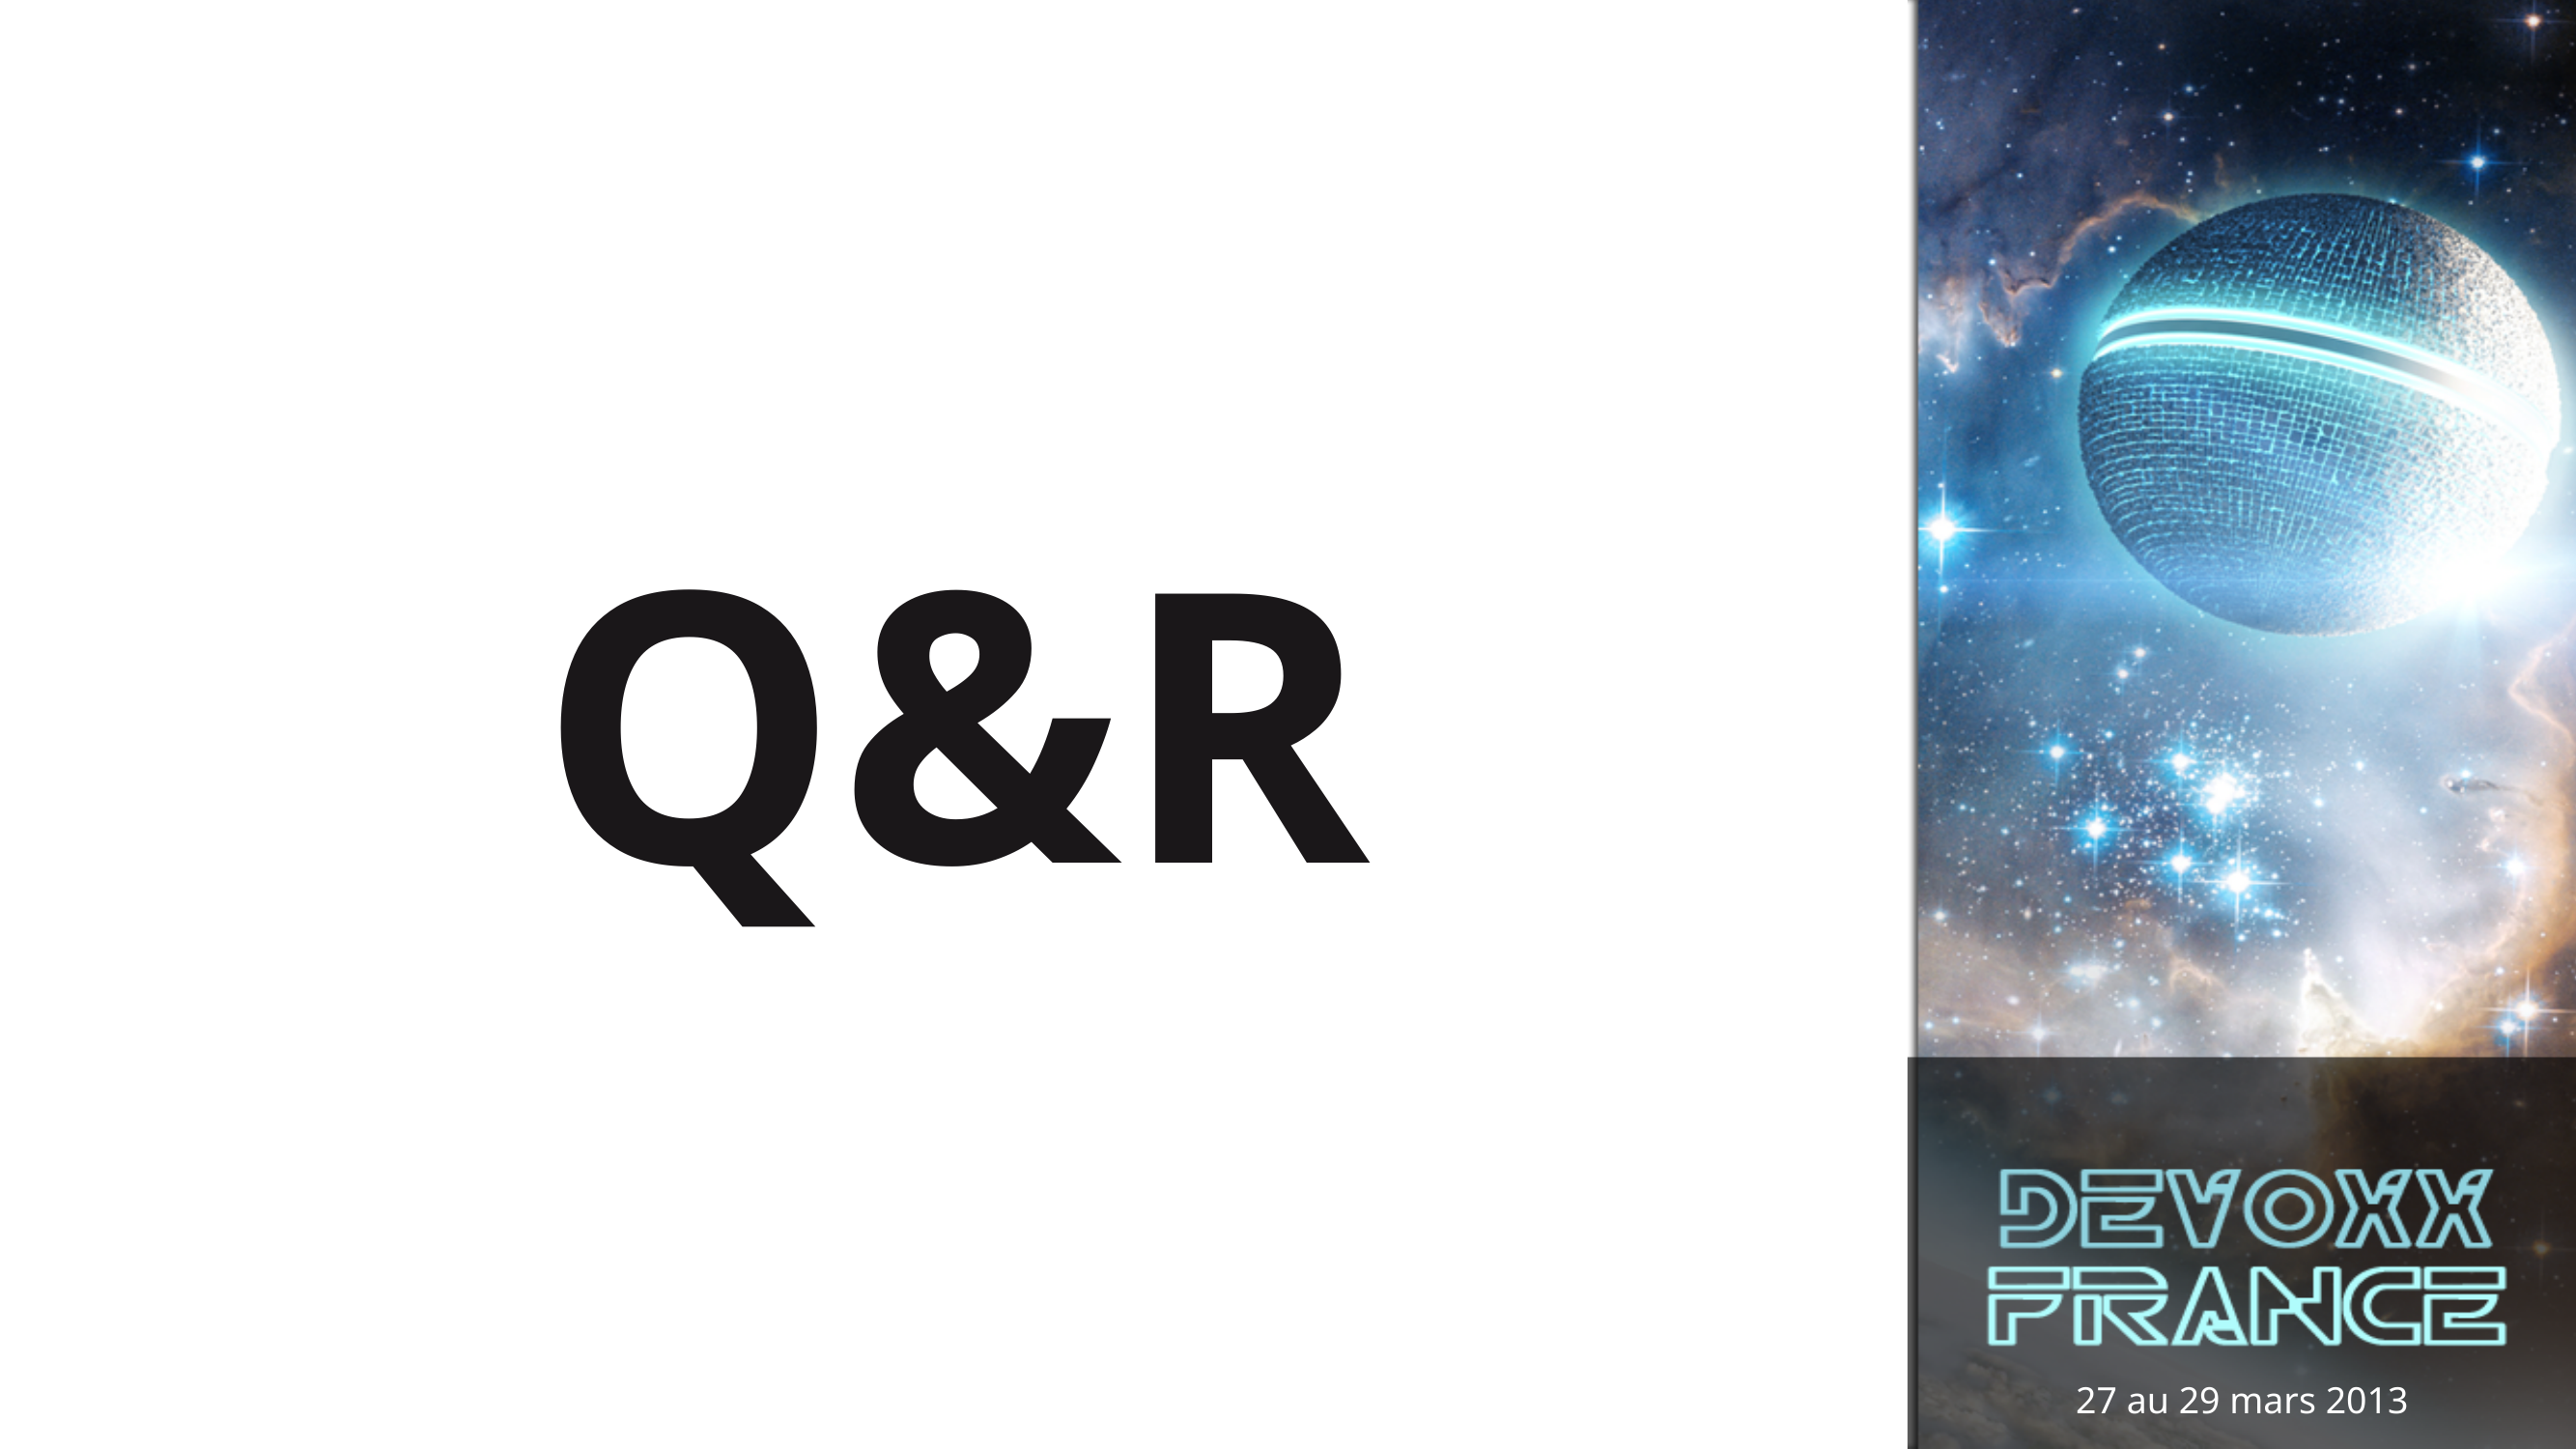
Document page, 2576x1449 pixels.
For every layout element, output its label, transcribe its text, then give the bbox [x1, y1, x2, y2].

picture [1907, 0, 2576, 1449]
title Q&R [142, 478, 1769, 948]
